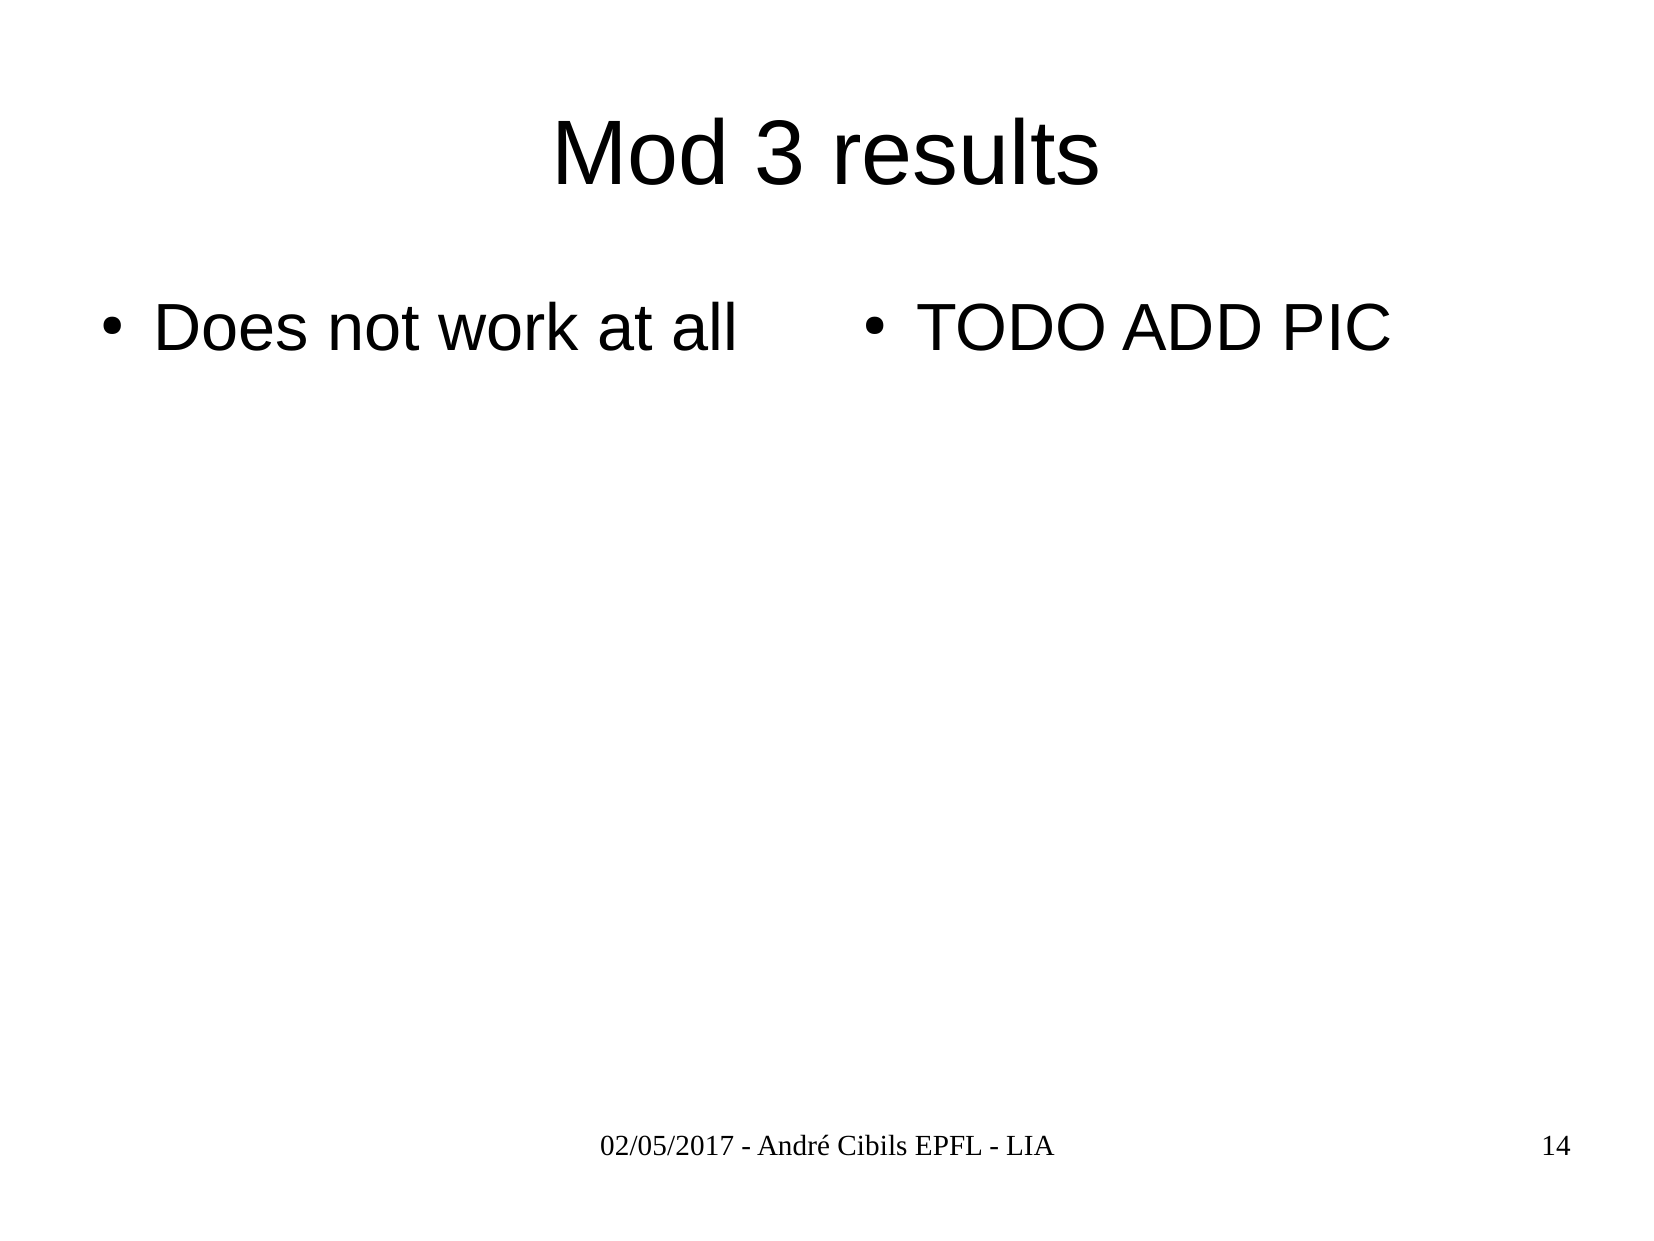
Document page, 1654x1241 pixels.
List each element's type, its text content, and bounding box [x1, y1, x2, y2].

title Mod 3 results [82, 49, 1571, 257]
list Does not work at all [82, 290, 809, 1109]
list TODO ADD PIC [845, 290, 1572, 1109]
